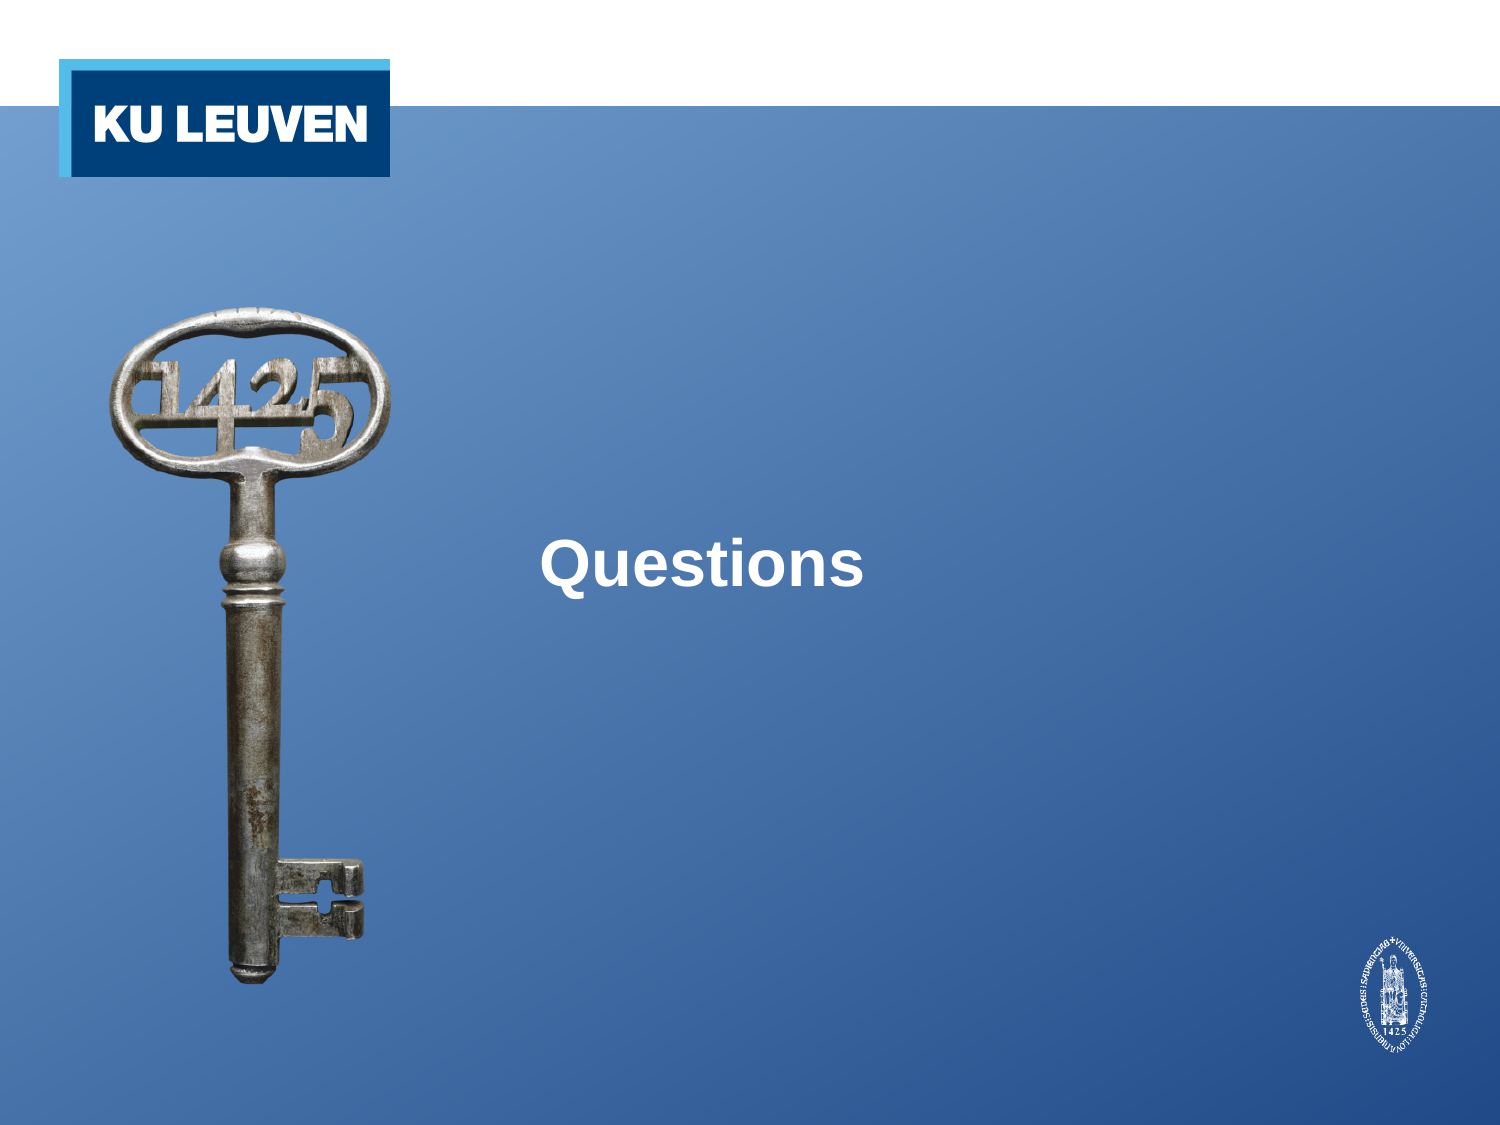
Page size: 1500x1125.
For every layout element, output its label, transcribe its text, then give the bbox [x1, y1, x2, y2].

picture [59, 59, 390, 177]
picture [1358, 935, 1429, 1054]
text_box Questions [525, 518, 978, 609]
picture [100, 295, 402, 1000]
